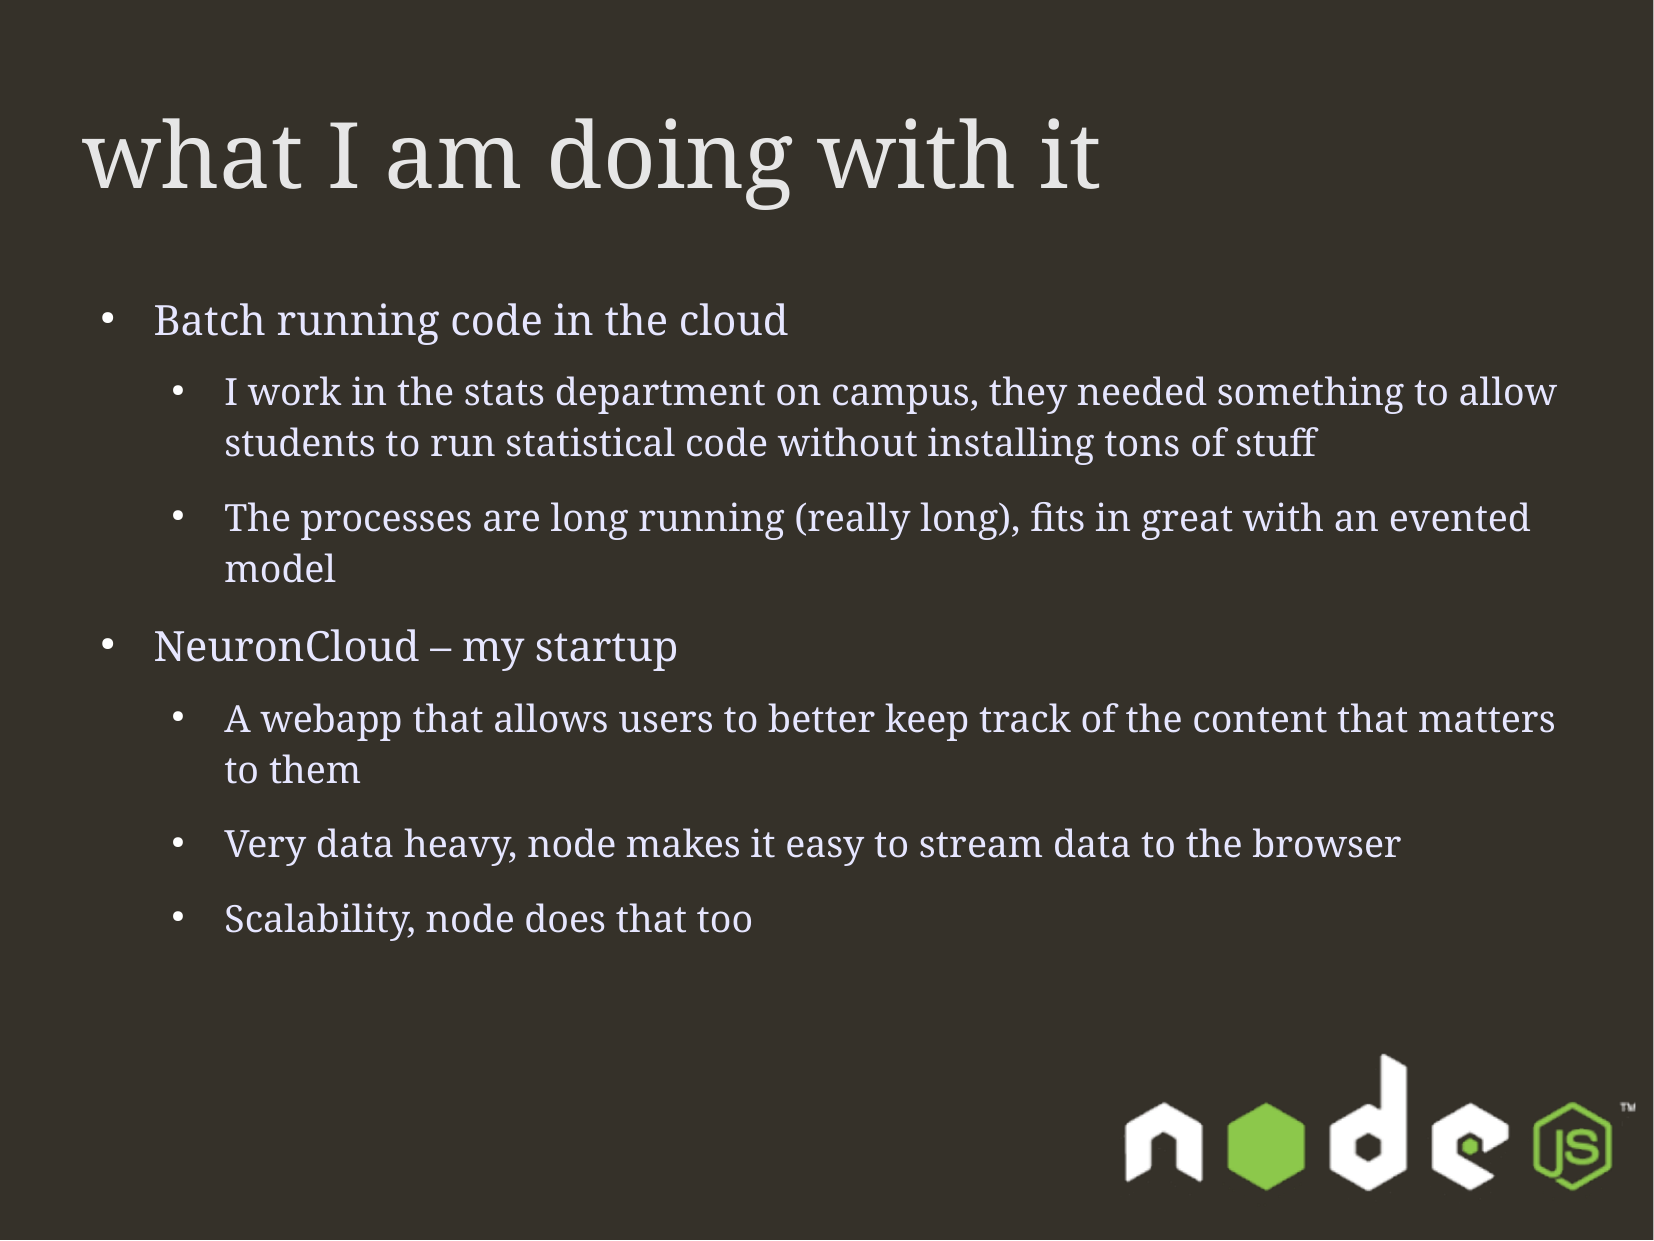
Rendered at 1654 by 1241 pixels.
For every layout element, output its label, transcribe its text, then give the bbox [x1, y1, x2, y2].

picture [1108, 1006, 1651, 1238]
title what I am doing with it [82, 49, 1571, 257]
list Batch running code in the cloud I work in the stats department on campus, they needed something to allow students to run statistical code without installing tons of stuff The processes are long running (really long), fits in great with an evented model NeuronCloud – my startup A webapp that allows users to better keep track of the content that matters to them Very data heavy, node makes it easy to stream data to the browser Scalability, node does that too [82, 290, 1571, 1109]
